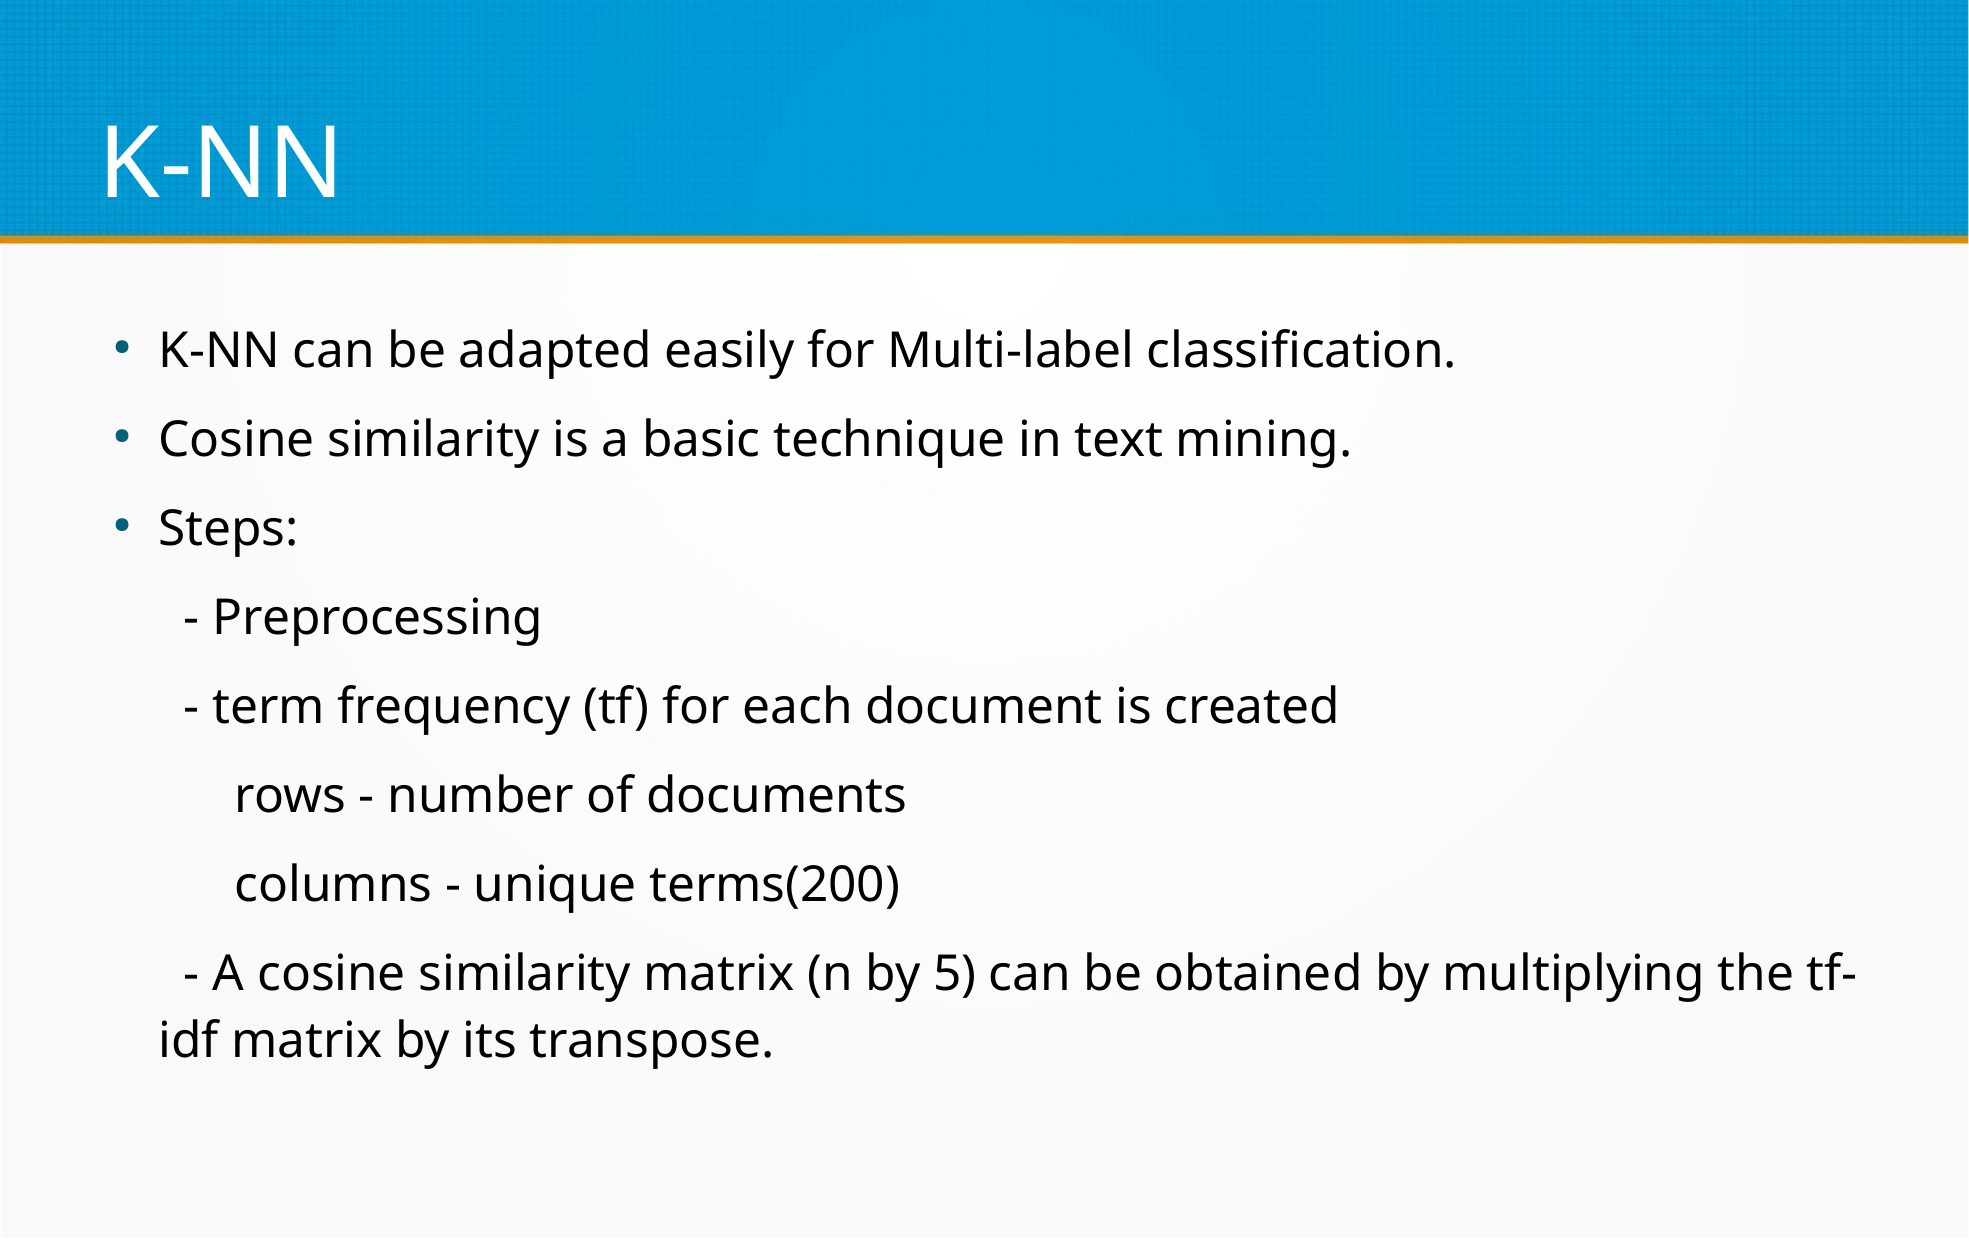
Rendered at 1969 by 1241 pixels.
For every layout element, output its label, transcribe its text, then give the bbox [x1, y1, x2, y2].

list K-NN can be adapted easily for Multi-label classification. Cosine similarity is a basic technique in text mining. Steps: - Preprocessing - term frequency (tf) for each document is created rows - number of documents columns - unique terms(200) - A cosine similarity matrix (n by 5) can be obtained by multiplying the tf-idf matrix by its transpose. [98, 315, 1861, 1081]
picture [0, 233, 1969, 1241]
title K-NN [98, 19, 1870, 227]
